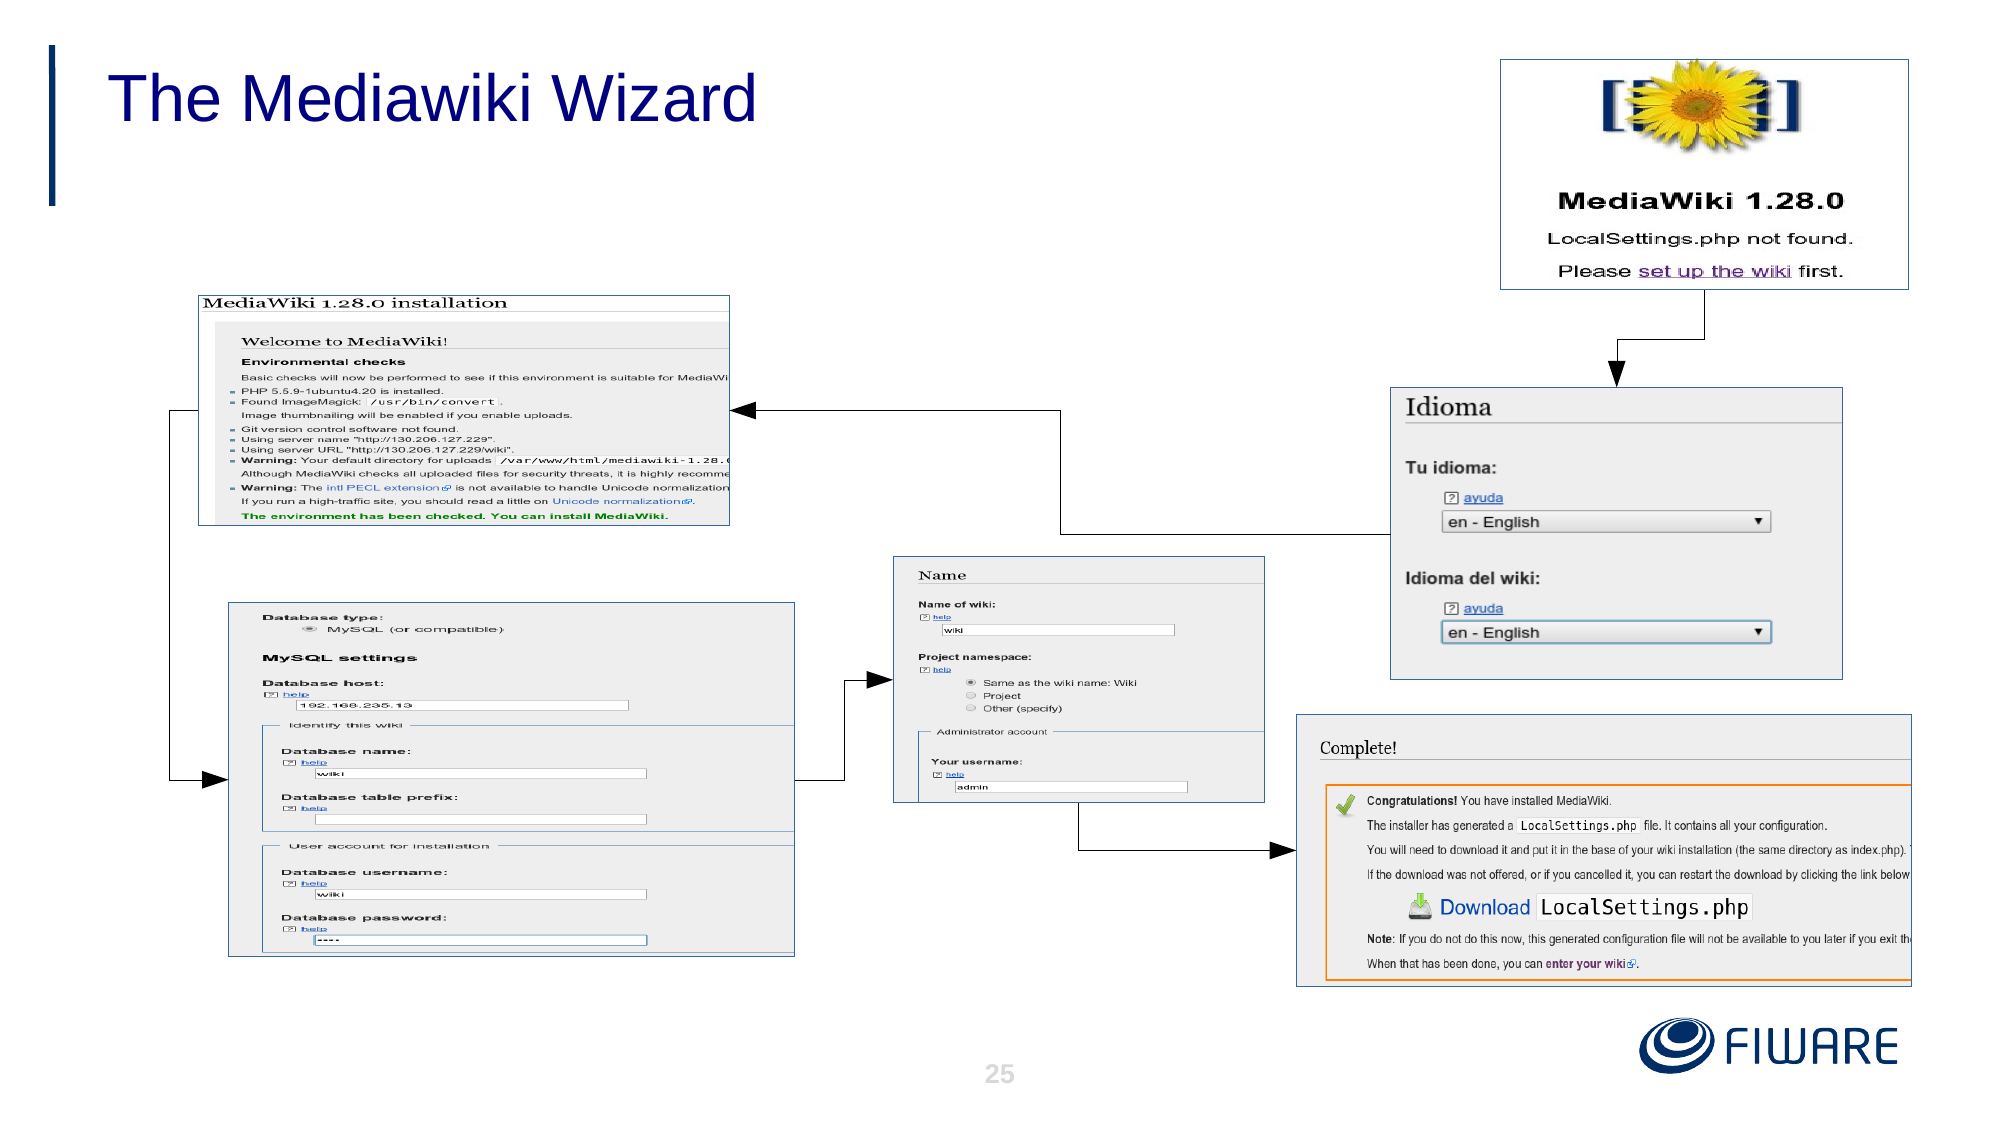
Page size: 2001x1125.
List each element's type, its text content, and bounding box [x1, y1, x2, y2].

title The Mediawiki Wizard [92, 47, 1704, 201]
picture [1635, 1012, 1905, 1077]
picture [198, 294, 730, 526]
picture [1500, 58, 1909, 290]
picture [228, 602, 795, 957]
picture [893, 556, 1265, 803]
picture [1296, 714, 1912, 987]
picture [1390, 387, 1843, 680]
slide_number <number> [887, 1042, 1113, 1103]
